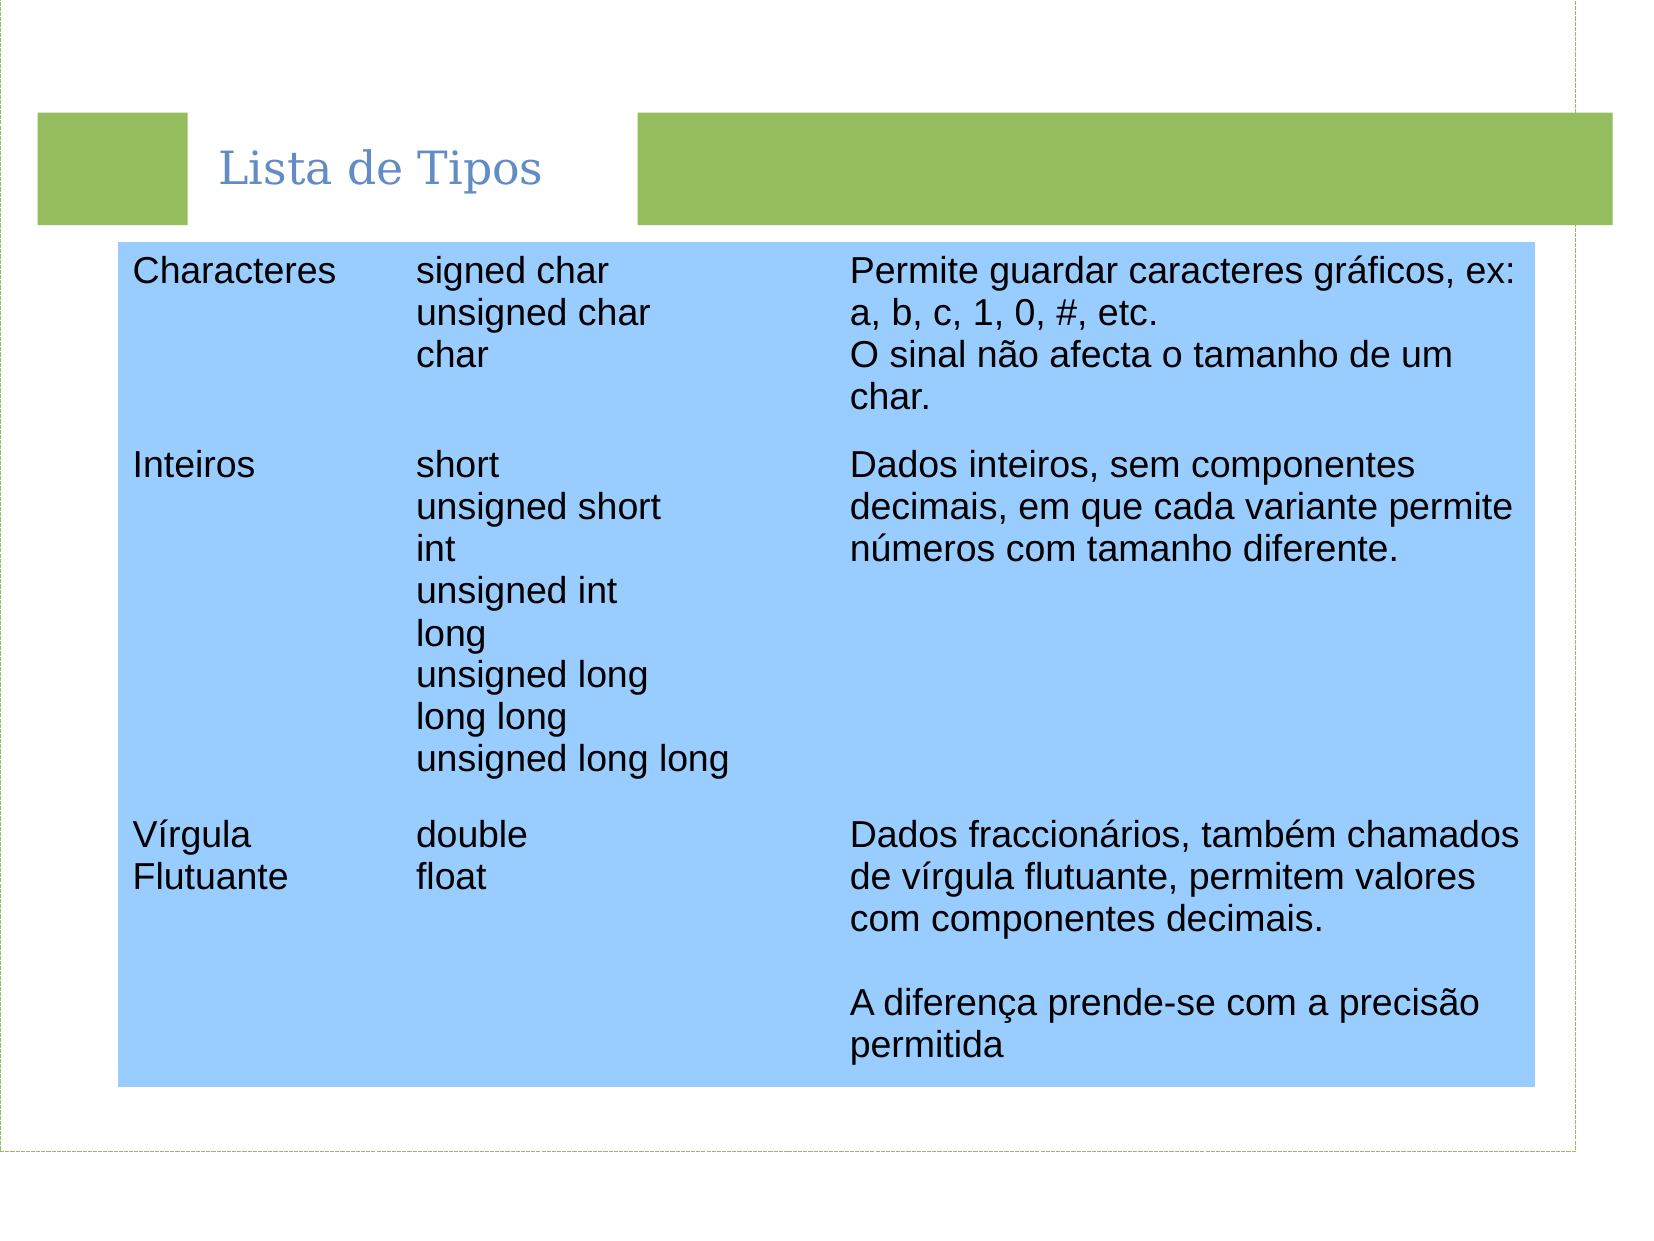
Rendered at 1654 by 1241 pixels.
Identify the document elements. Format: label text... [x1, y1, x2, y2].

text_box [637, 112, 1613, 226]
table_cell Dados inteiros, sem componentes decimais, em que cada variante permite números com tamanho diferente. [835, 437, 1535, 806]
table_header Characteres [118, 242, 401, 437]
table_header signed char unsigned char char [401, 242, 835, 437]
table_cell Vírgula Flutuante [118, 806, 401, 1087]
table_header Permite guardar caracteres gráficos, ex: a, b, c, 1, 0, #, etc. O sinal não afecta o tamanho de um char. [835, 242, 1535, 437]
text_box Lista de Tipos [203, 134, 559, 203]
table_cell Dados fraccionários, também chamados de vírgula flutuante, permitem valores com componentes decimais. A diferença prende-se com a precisão permitida [835, 806, 1535, 1087]
table_cell short unsigned short int unsigned int long unsigned long long long unsigned long long [401, 437, 835, 806]
table_cell double float [401, 806, 835, 1087]
table_cell Inteiros [118, 437, 401, 806]
text_box [37, 112, 188, 226]
